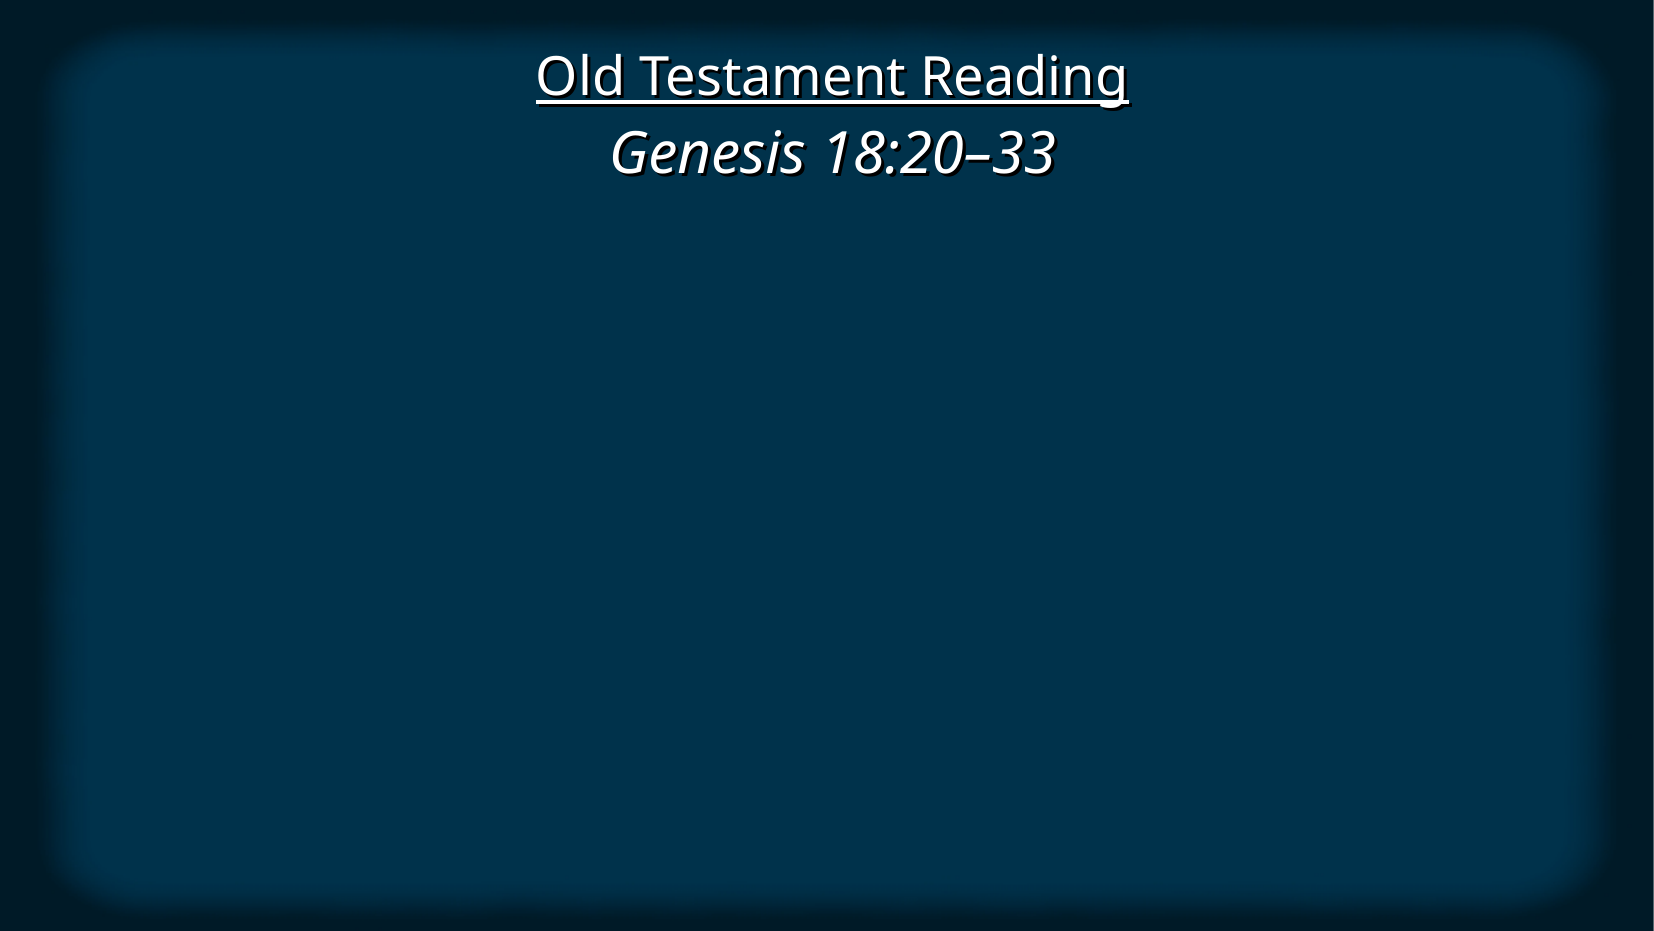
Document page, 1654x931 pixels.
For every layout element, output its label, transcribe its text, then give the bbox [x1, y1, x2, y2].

picture [0, 0, 1654, 931]
text_box Old Testament Reading Genesis 18:20–33 [90, 30, 1576, 194]
